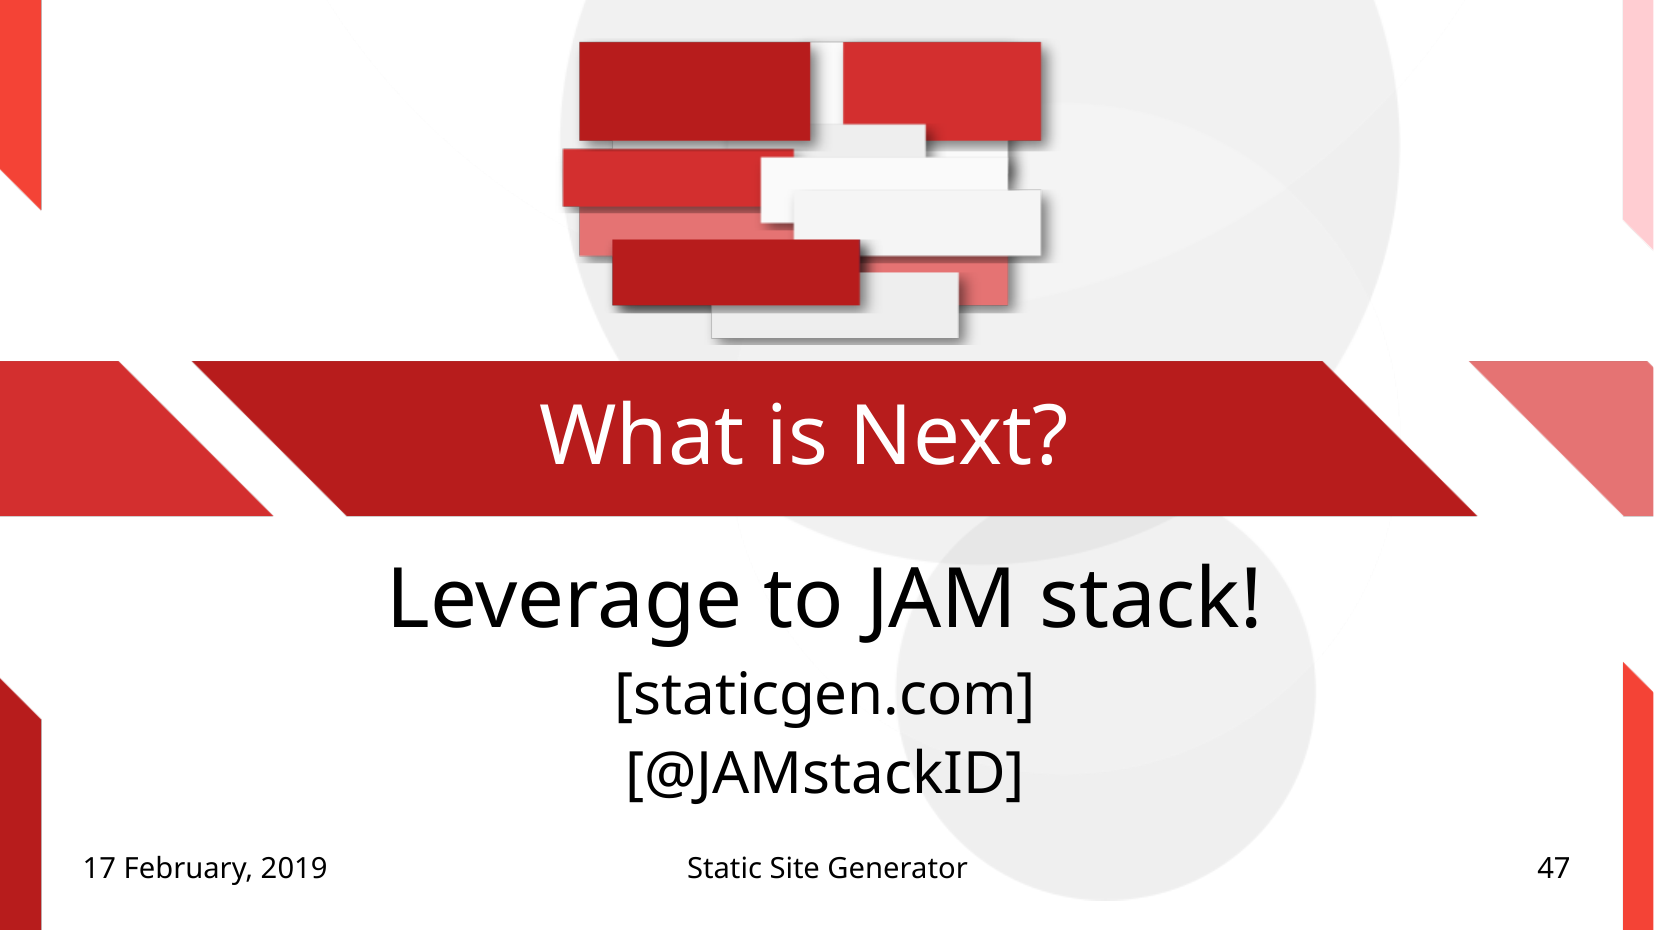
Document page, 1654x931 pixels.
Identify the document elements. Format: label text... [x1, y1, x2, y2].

subtitle Leverage to JAM stack! [staticgen.com] [@JAMstackID] [82, 525, 1568, 826]
title What is Next? [60, 354, 1549, 511]
picture [0, 0, 1654, 930]
